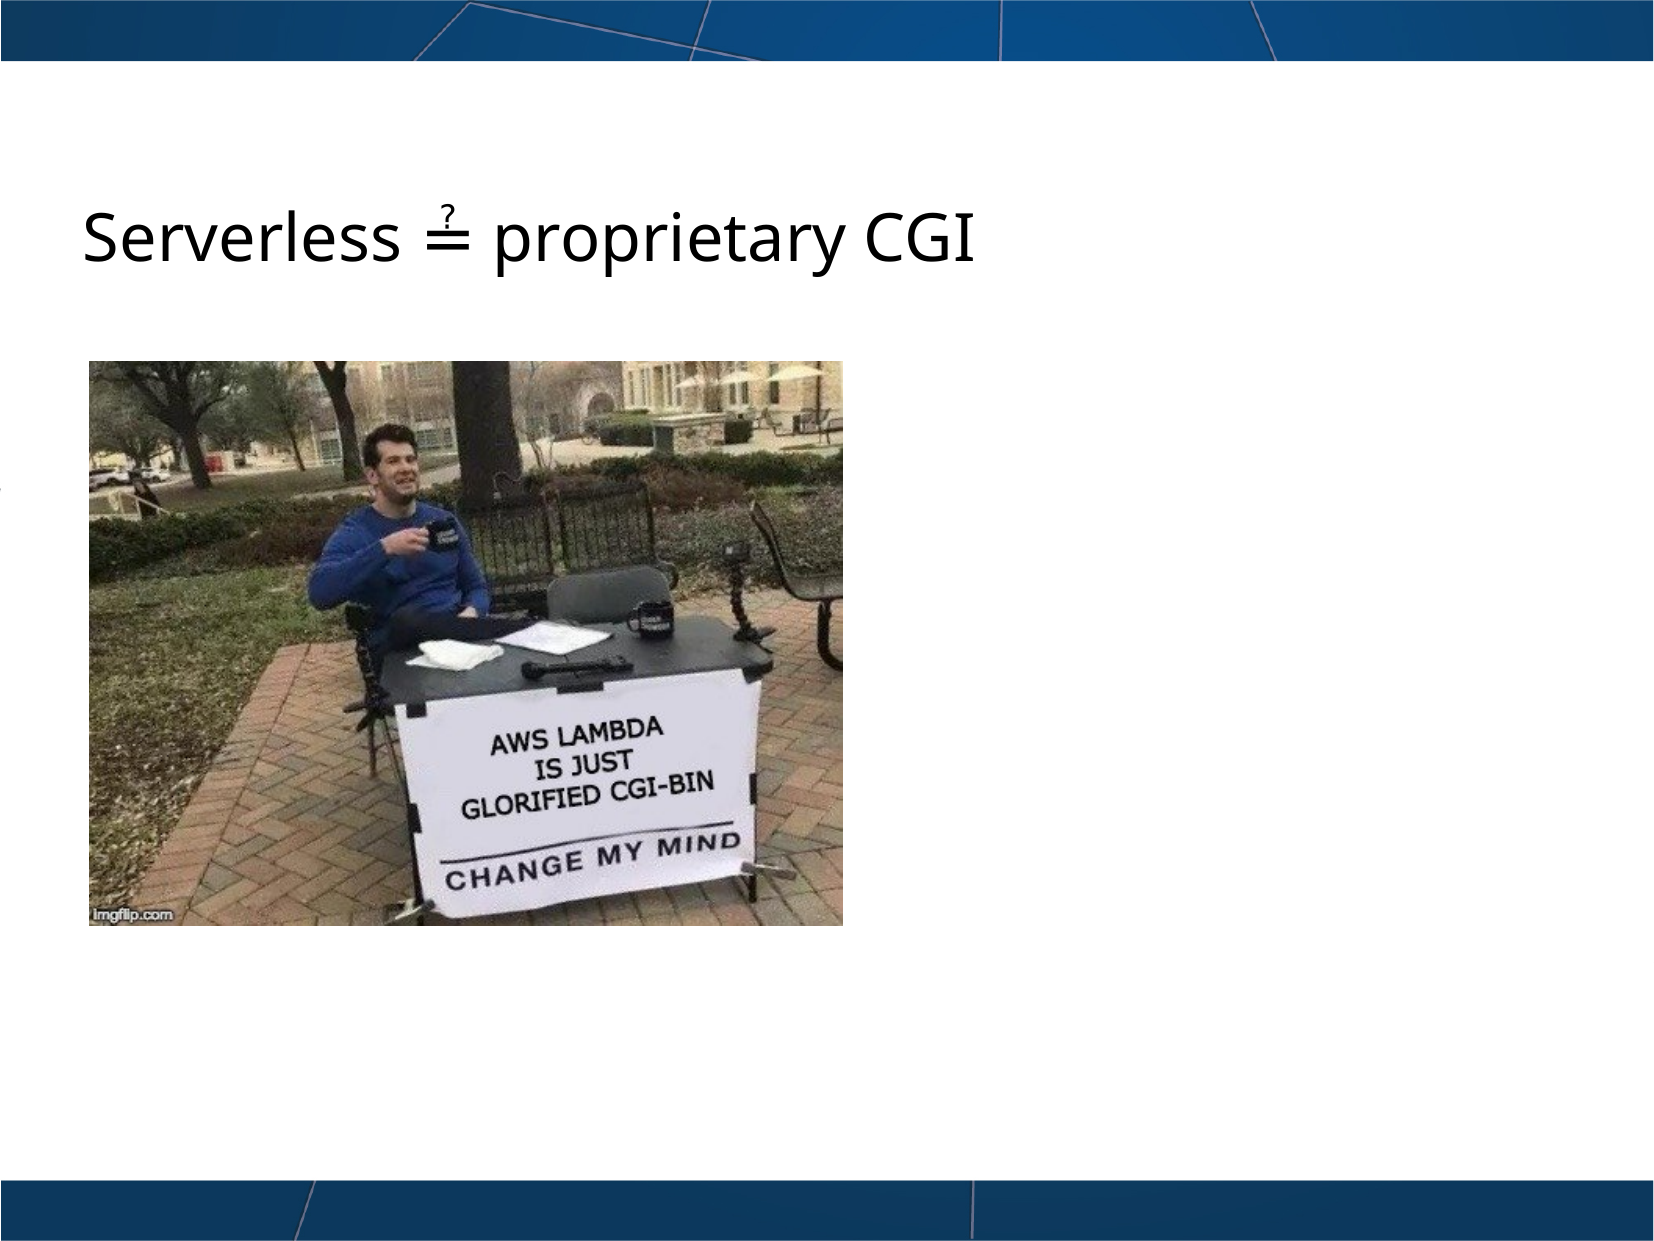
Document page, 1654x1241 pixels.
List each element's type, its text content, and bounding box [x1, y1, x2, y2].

picture [0, 0, 1654, 1241]
title Serverless ≟ proprietary CGI [82, 139, 1571, 332]
